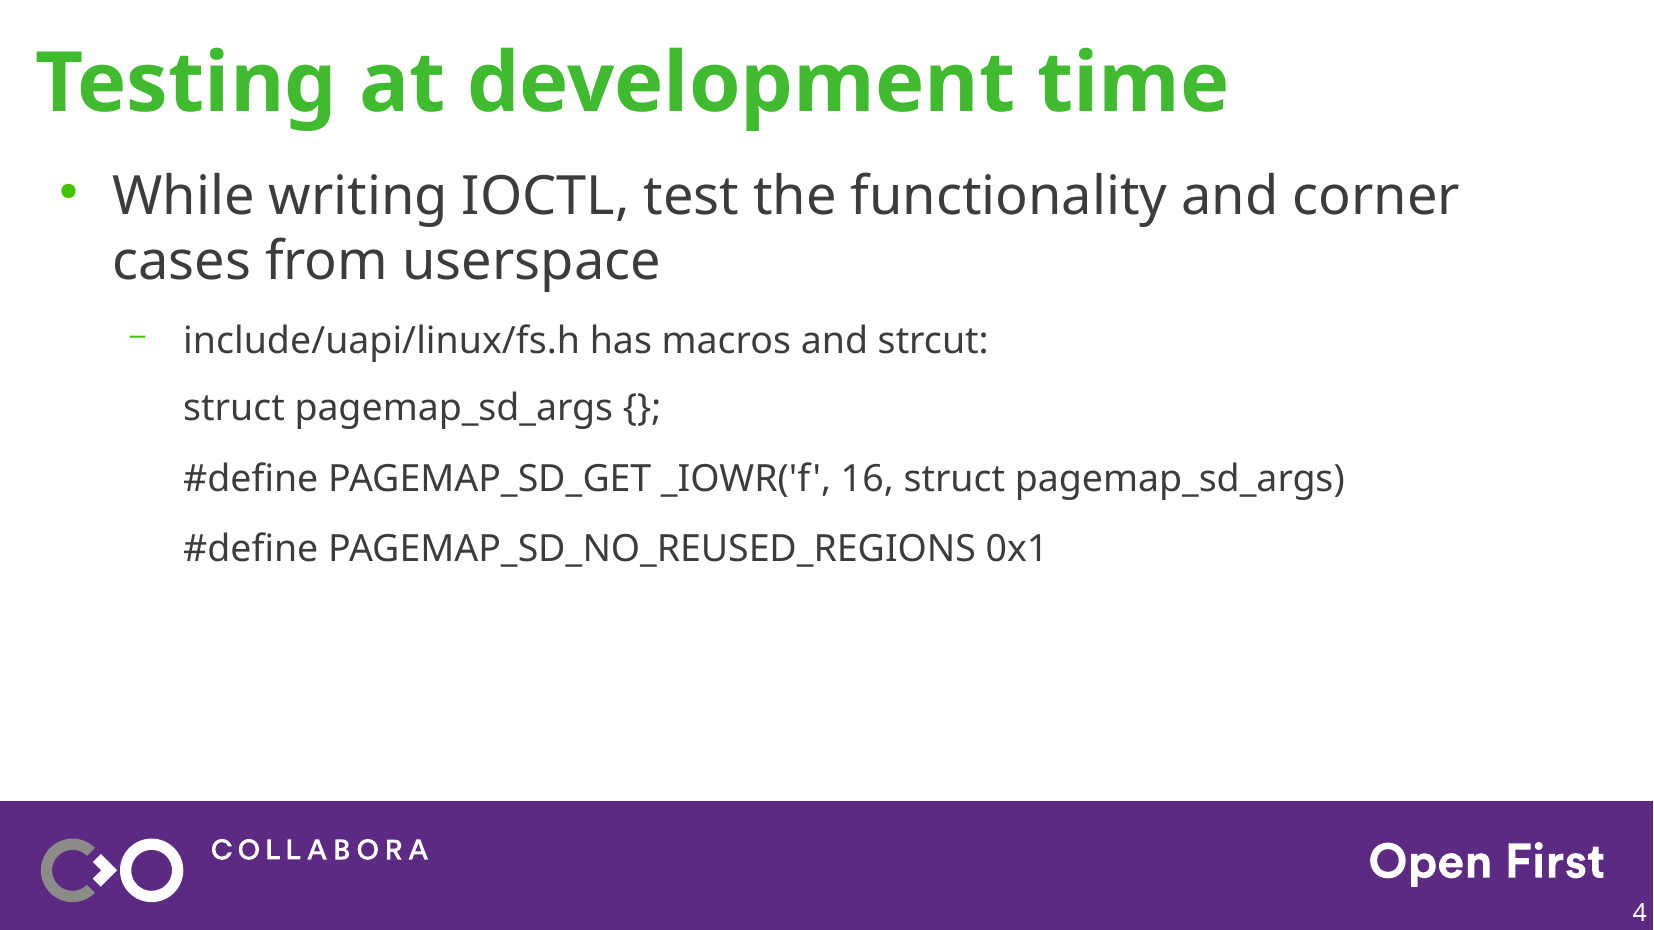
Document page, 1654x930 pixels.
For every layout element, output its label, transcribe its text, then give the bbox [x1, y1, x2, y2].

title Testing at development time [35, 28, 1608, 192]
list While writing IOCTL, test the functionality and corner cases from userspace include/uapi/linux/fs.h has macros and strcut: struct pagemap_sd_args {}; #define PAGEMAP_SD_GET _IOWR('f', 16, struct pagemap_sd_args) #define PAGEMAP_SD_NO_REUSED_REGIONS 0x1 [41, 160, 1613, 804]
